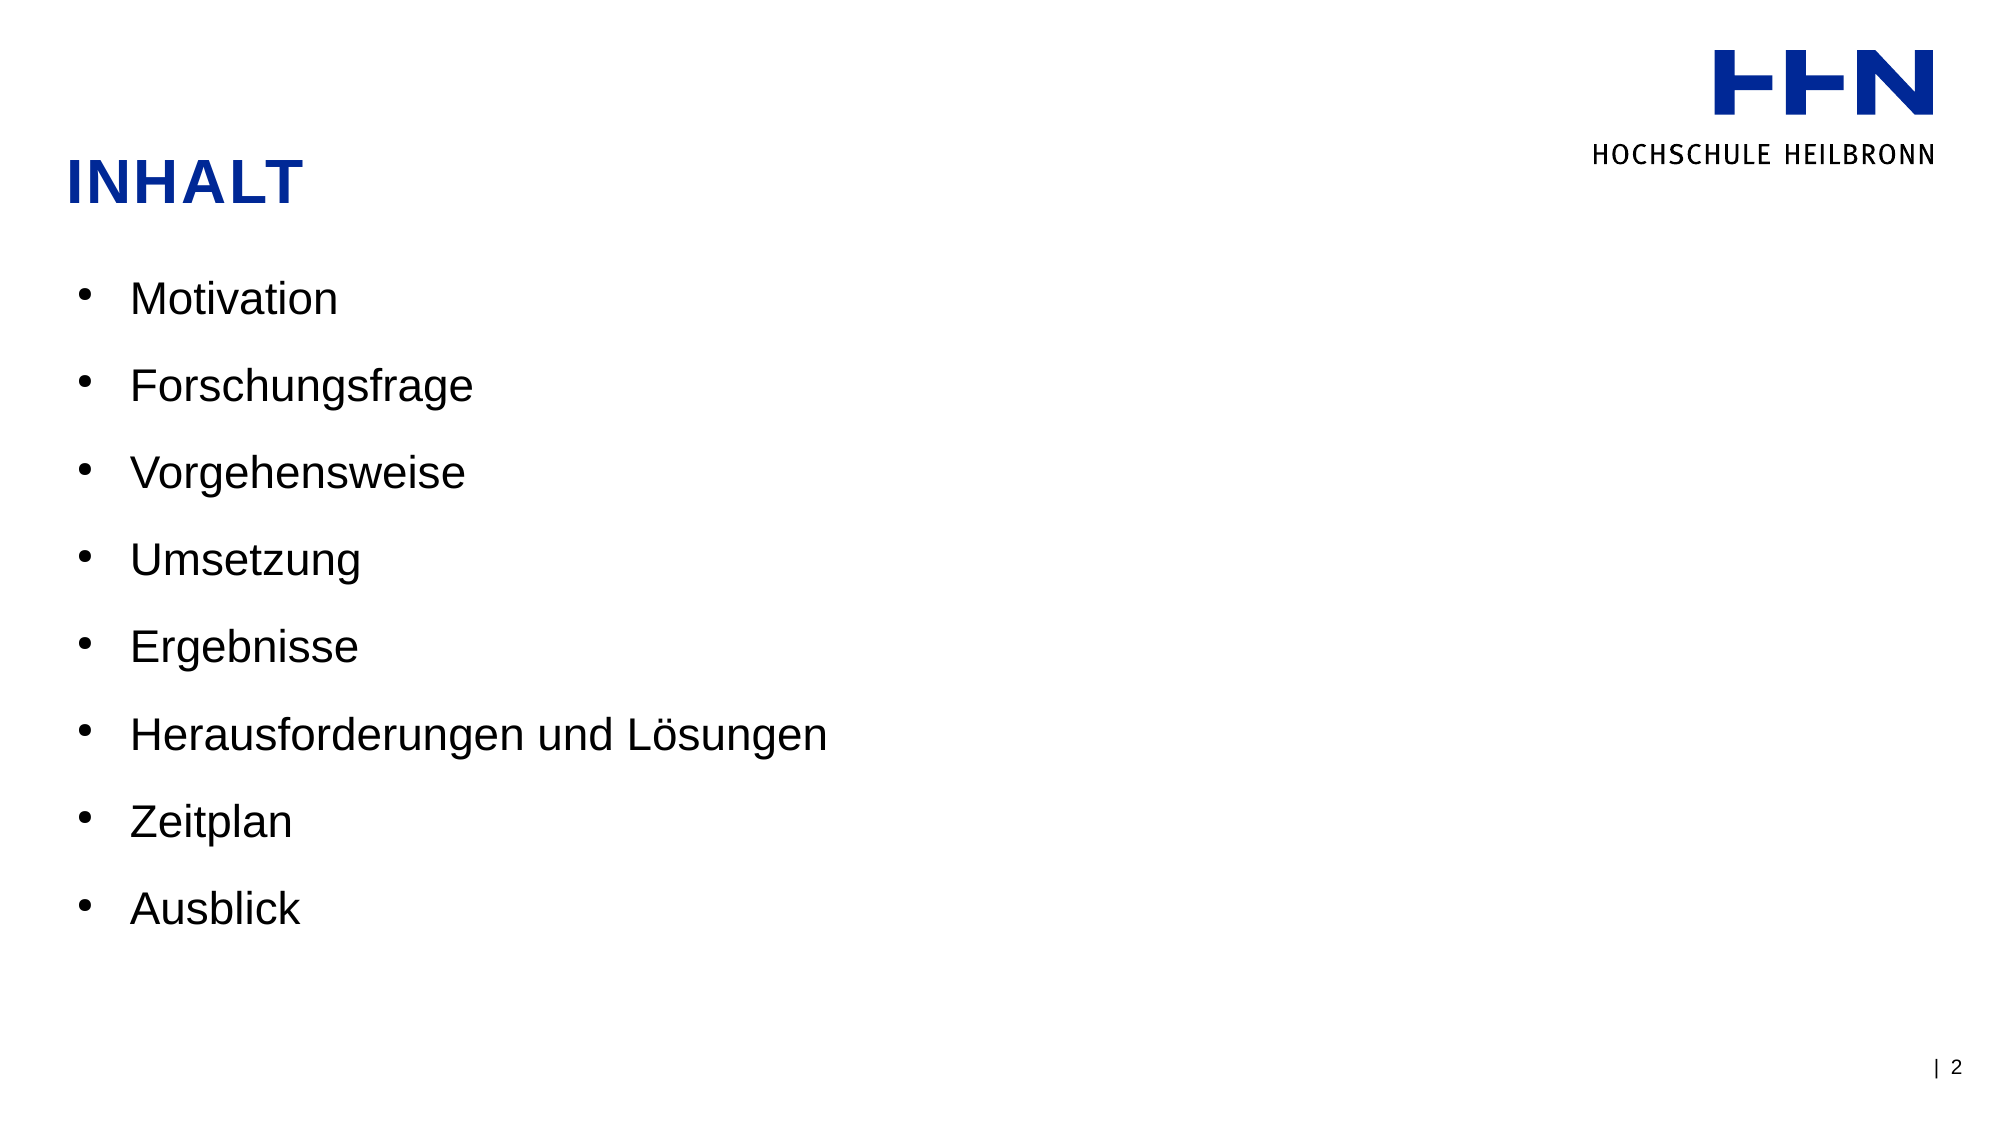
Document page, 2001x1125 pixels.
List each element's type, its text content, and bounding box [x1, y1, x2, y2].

list Motivation Forschungsfrage Vorgehensweise Umsetzung Ergebnisse Herausforderungen und Lösungen Zeitplan Ausblick [59, 265, 2000, 1125]
text_box | <Foliennummer> [1624, 1054, 1963, 1093]
title Inhalt [66, 147, 1933, 290]
